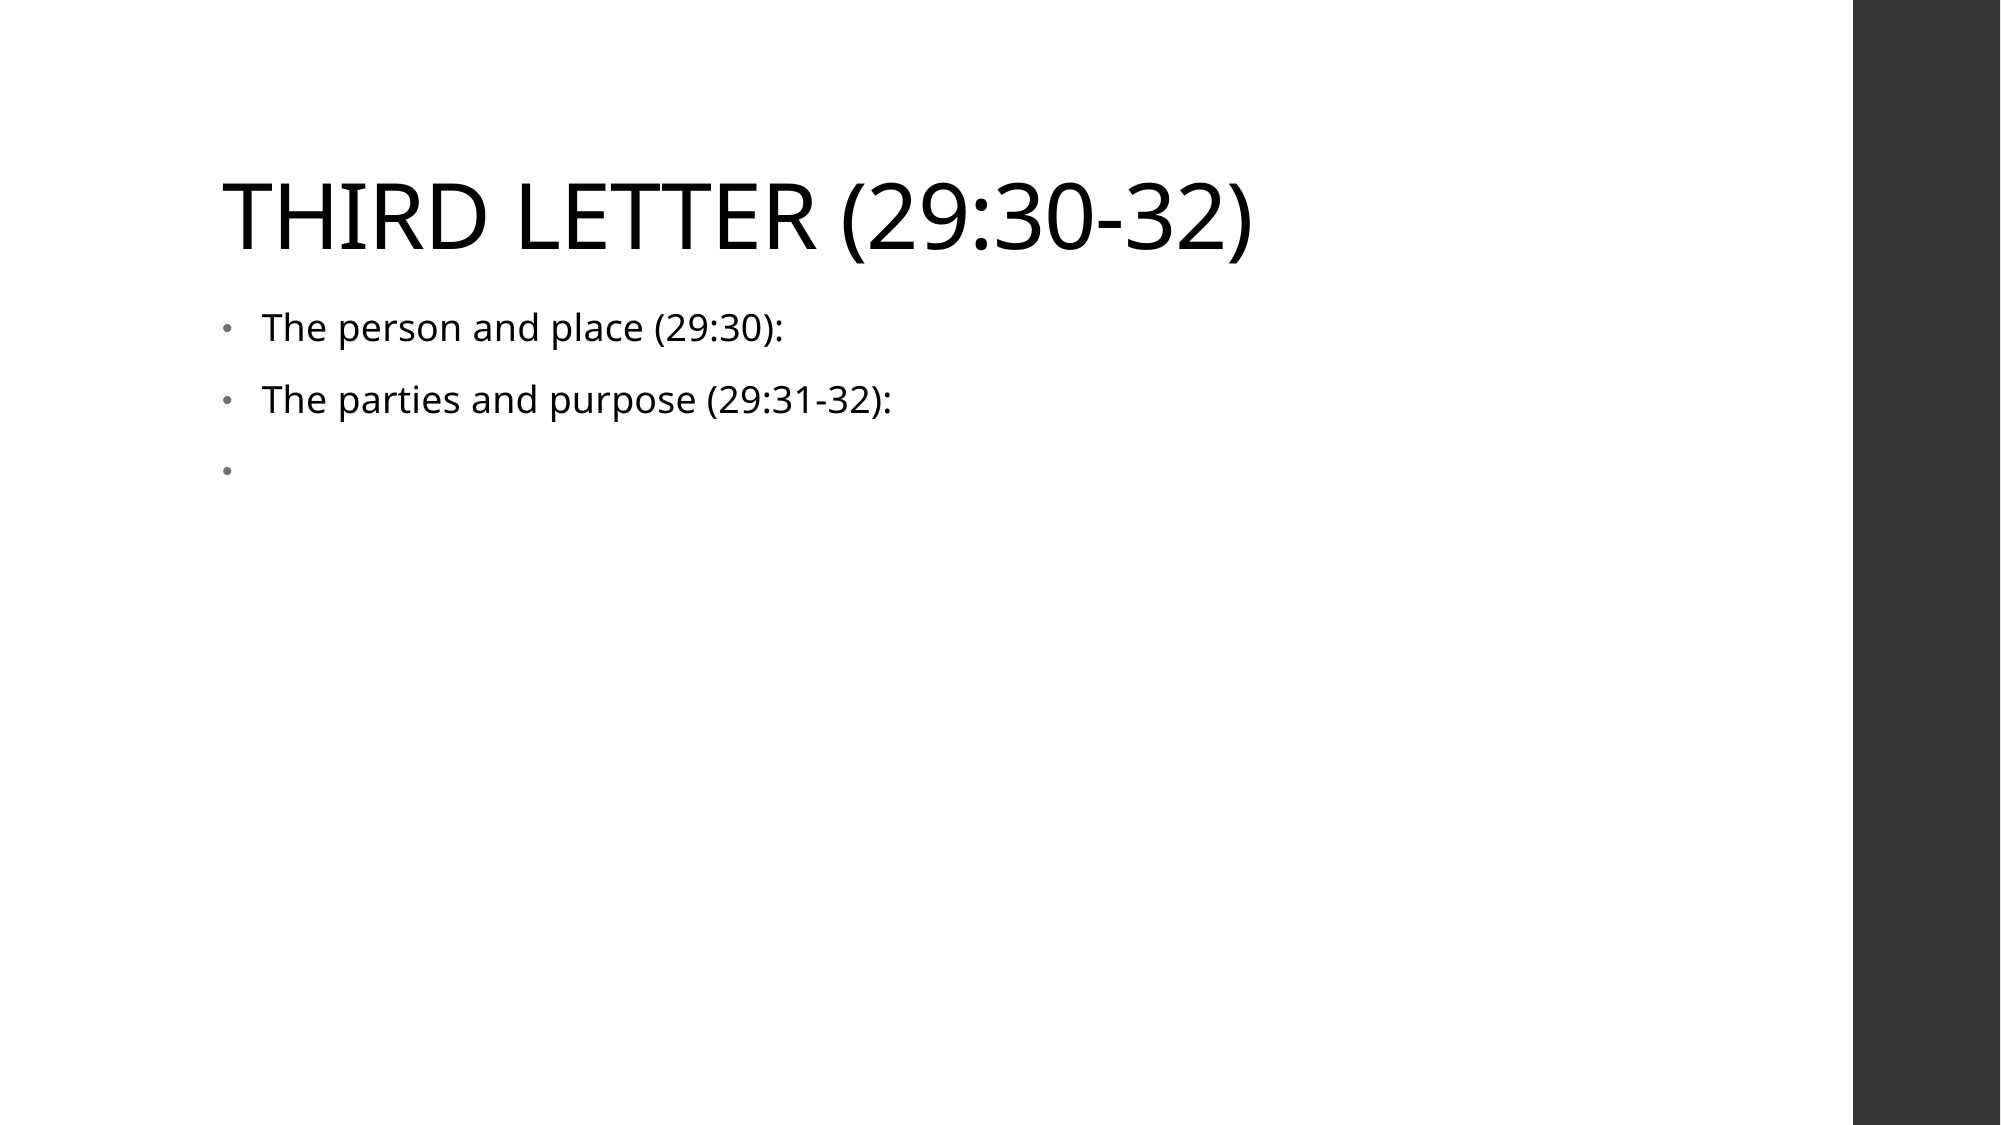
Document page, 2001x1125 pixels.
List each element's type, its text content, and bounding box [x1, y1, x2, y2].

list The person and place (29:30): The parties and purpose (29:31-32): [206, 299, 1617, 1014]
title THIRD LETTER (29:30-32) [206, 60, 1797, 278]
